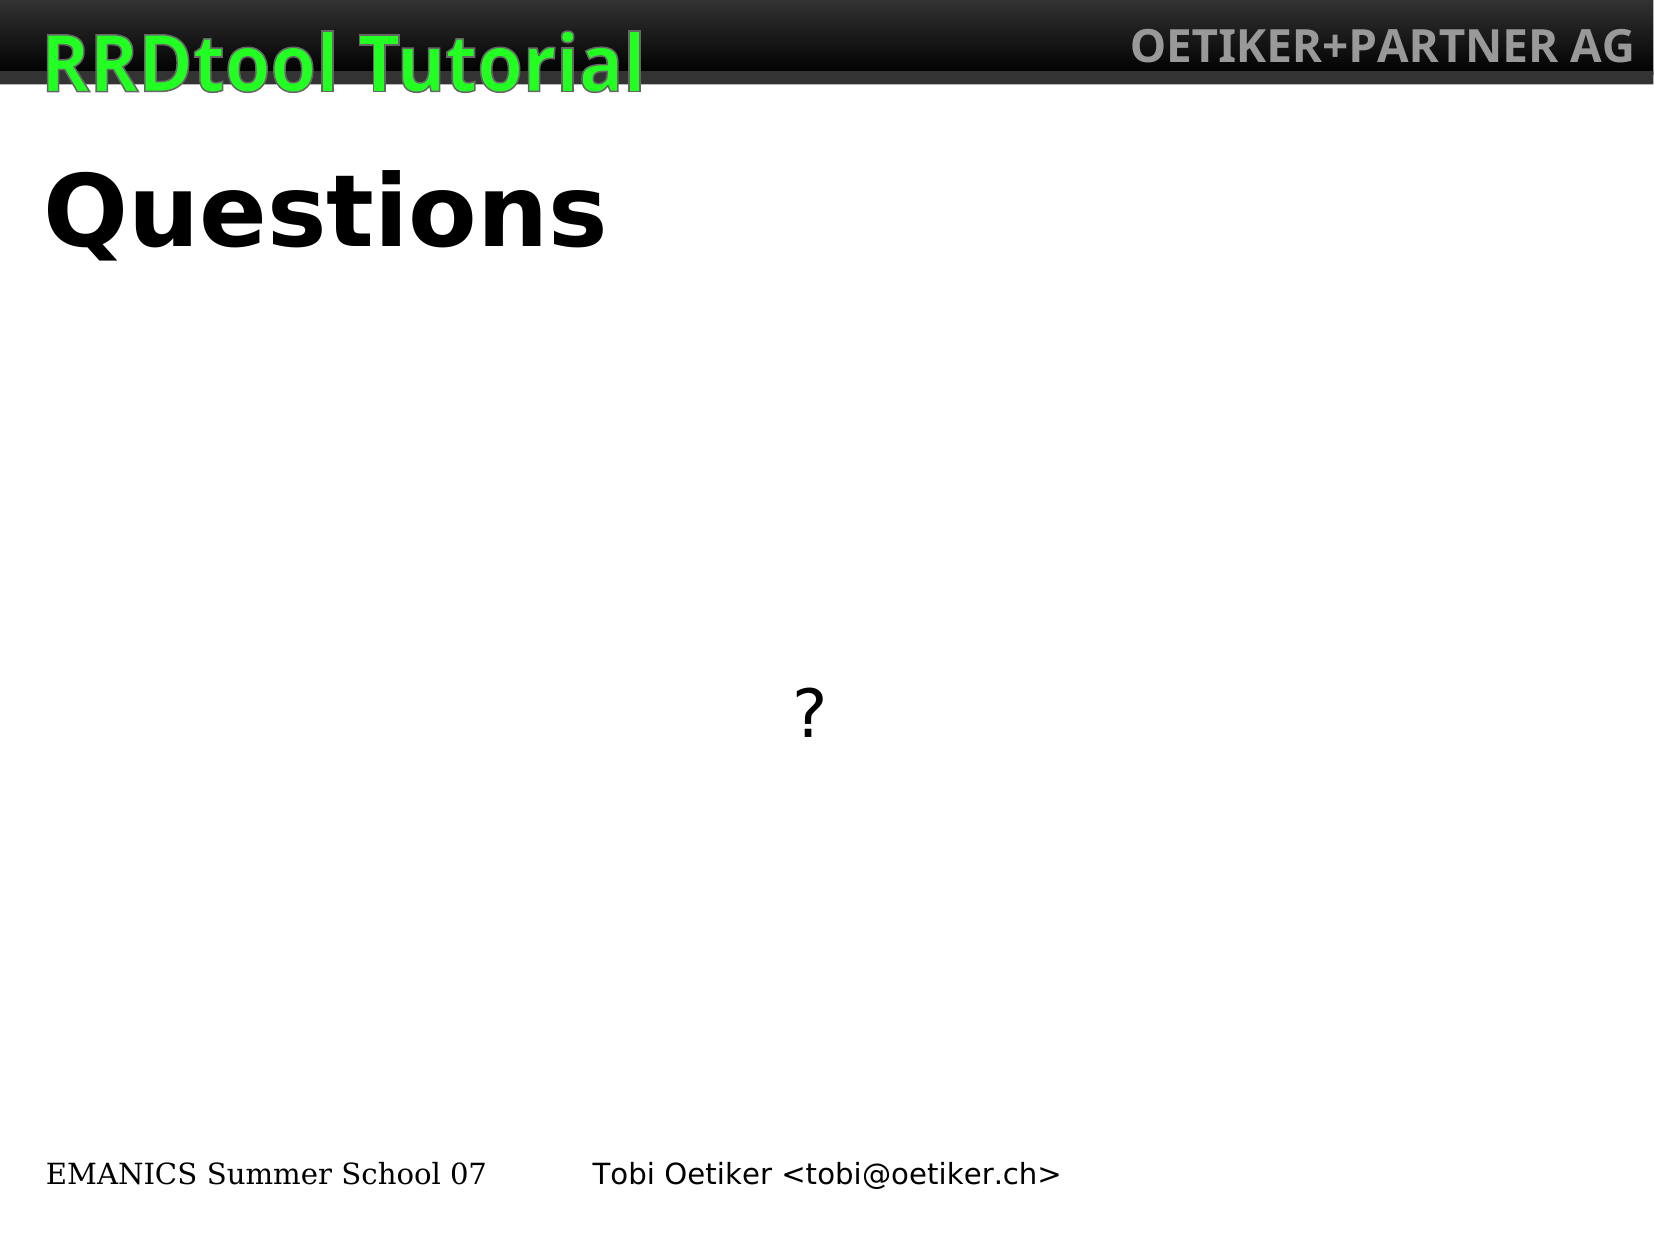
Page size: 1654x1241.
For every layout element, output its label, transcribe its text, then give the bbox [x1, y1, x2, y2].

subtitle ? [50, 329, 1571, 1099]
title Questions [43, 137, 1582, 287]
